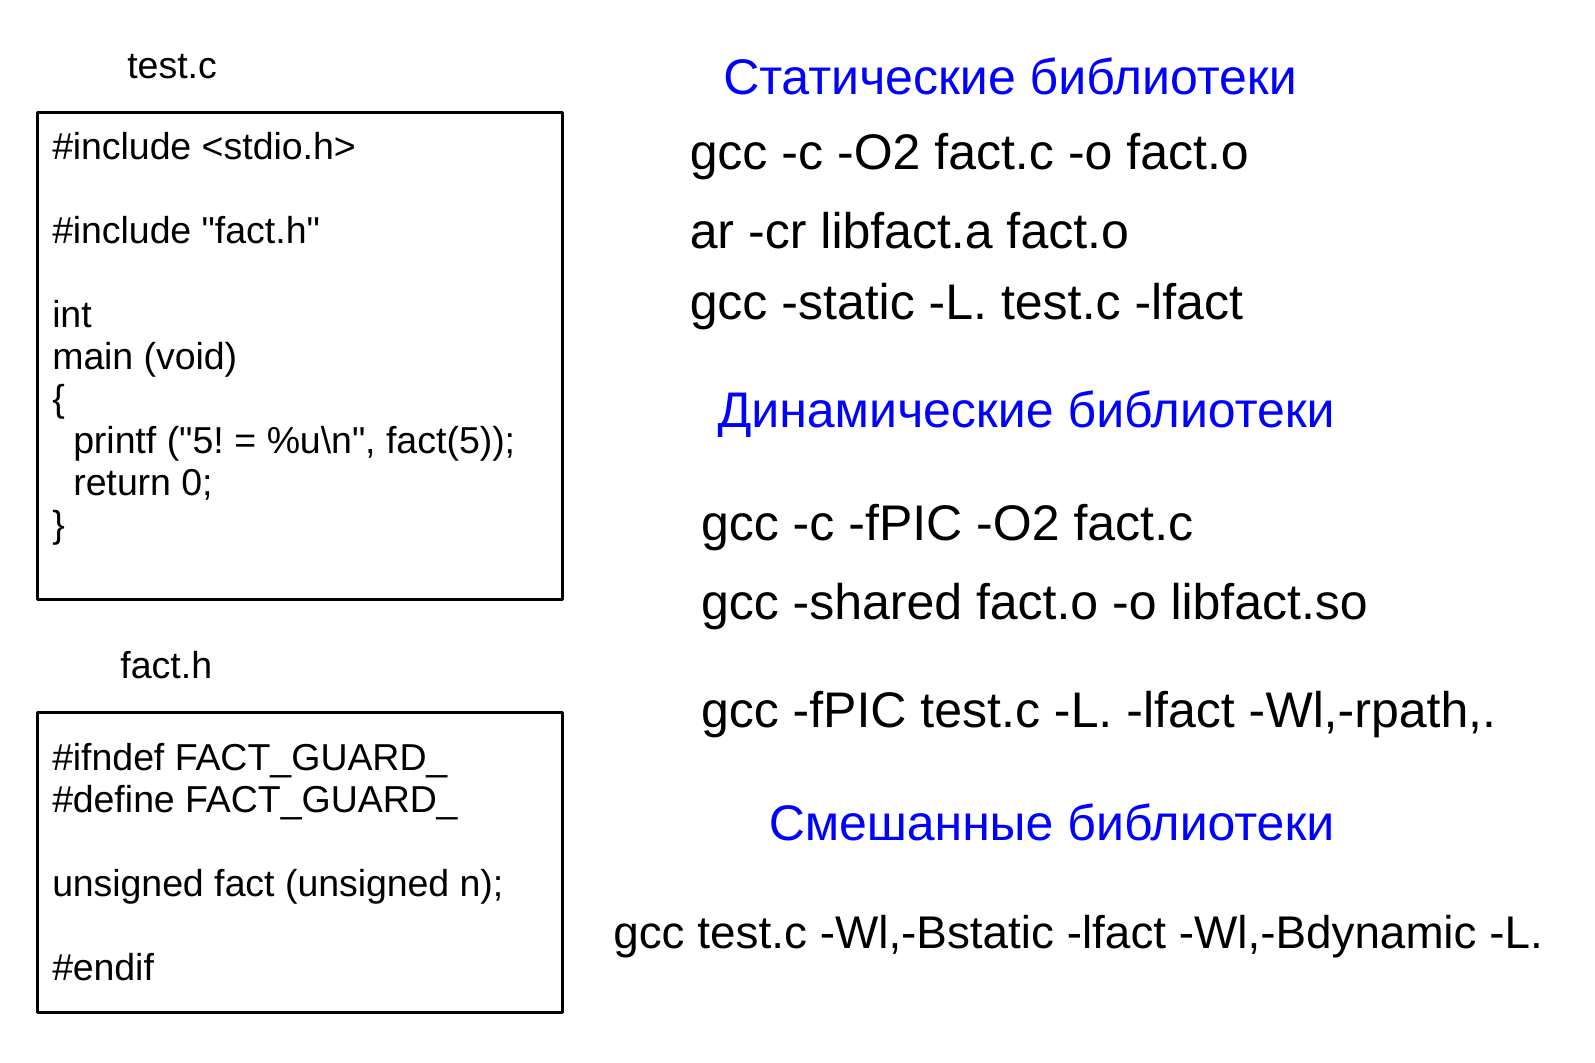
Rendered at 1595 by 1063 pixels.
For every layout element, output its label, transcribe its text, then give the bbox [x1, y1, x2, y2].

text_box #include <stdio.h> #include "fact.h" int main (void) { printf ("5! = %u\n", fact(5)); return 0; } [37, 112, 563, 600]
text_box gcc -static -L. test.c -lfact [675, 266, 1388, 338]
text_box gcc -c -O2 fact.c -o fact.o [675, 116, 1368, 188]
text_box Динамические библиотеки [702, 375, 1351, 446]
text_box gcc -shared fact.o -o libfact.so [686, 566, 1437, 638]
text_box gcc test.c -Wl,-Bstatic -lfact -Wl,-Bdynamic -L. [598, 900, 1576, 967]
text_box ar -cr libfact.a fact.o [675, 196, 1272, 266]
text_box fact.h [105, 637, 228, 695]
text_box test.c [112, 37, 232, 95]
text_box gcc -c -fPIC -O2 fact.c [686, 487, 1273, 559]
text_box #ifndef FACT_GUARD_ #define FACT_GUARD_ unsigned fact (unsigned n); #endif [37, 712, 563, 1013]
text_box Статические библиотеки [708, 41, 1313, 113]
text_box gcc -fPIC test.c -L. -lfact -Wl,-rpath,. [686, 675, 1576, 746]
text_box Смешанные библиотеки [754, 787, 1351, 859]
